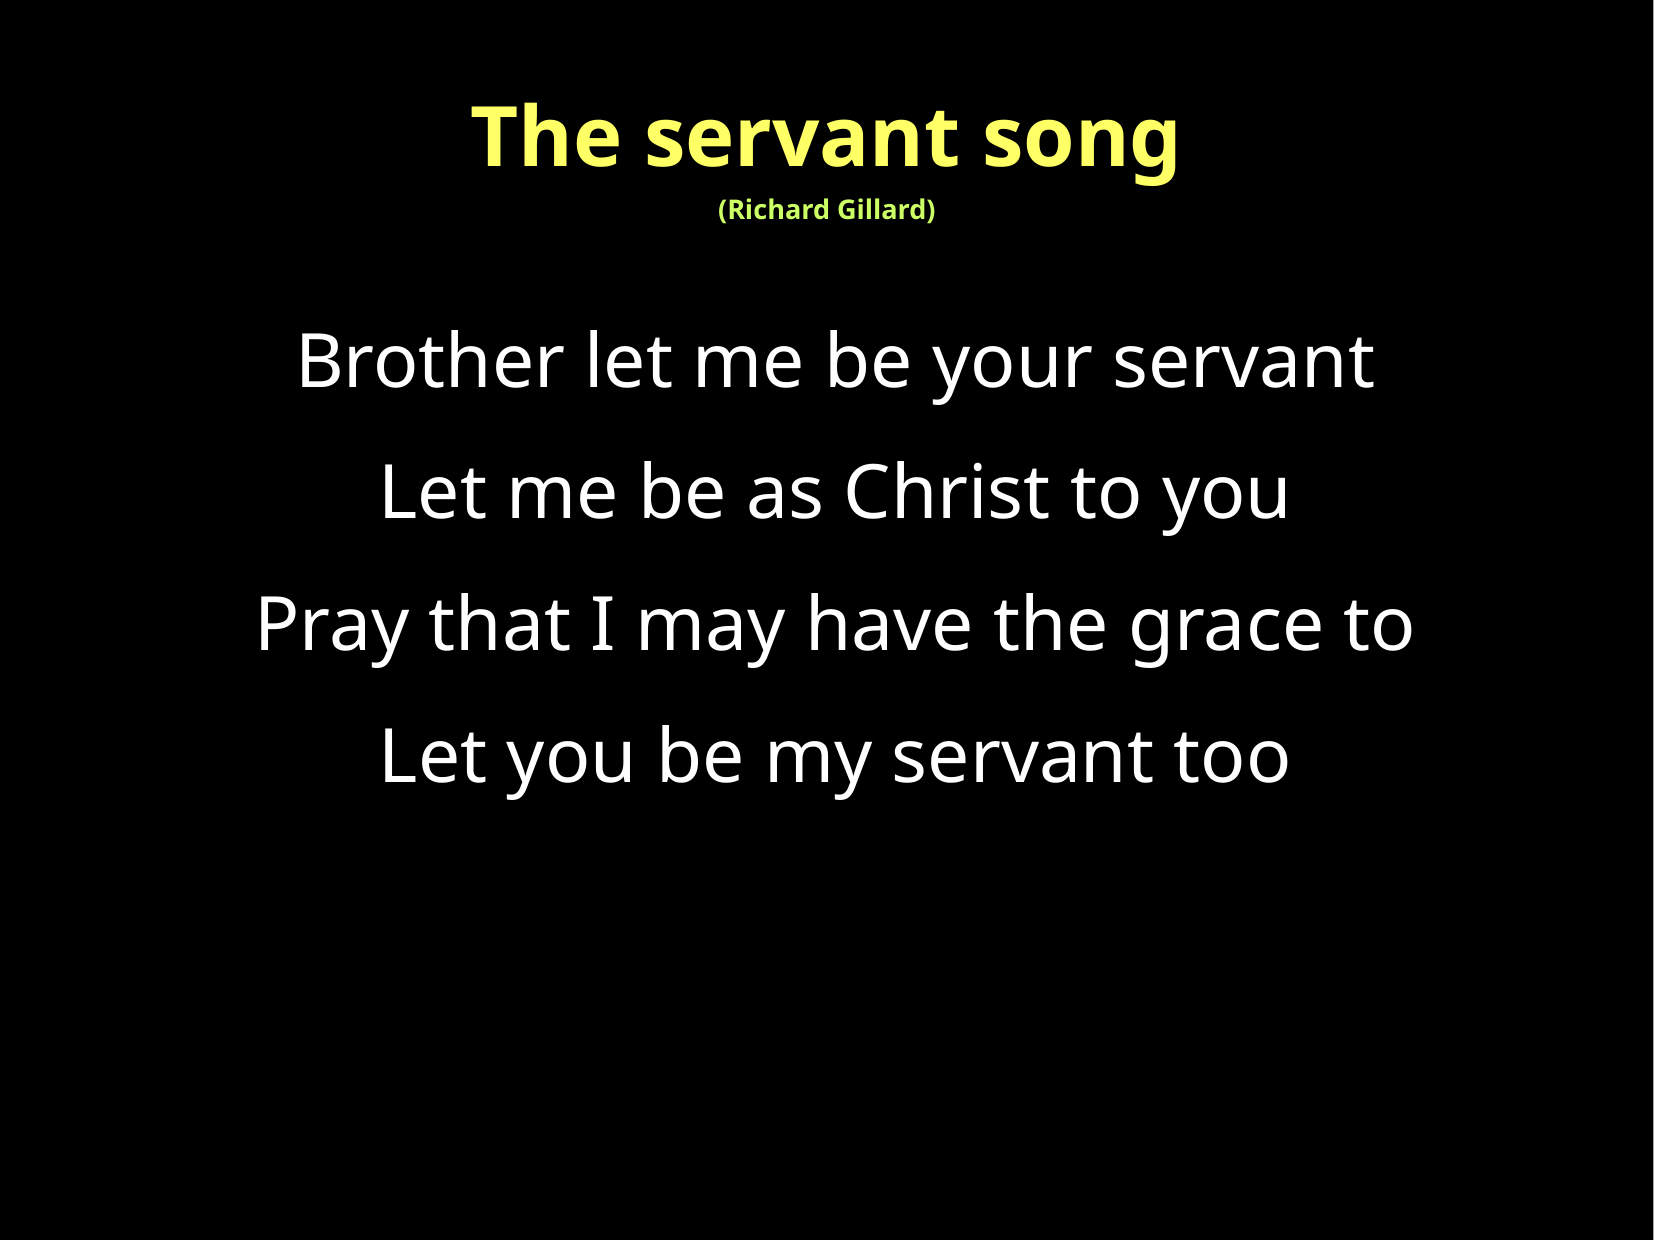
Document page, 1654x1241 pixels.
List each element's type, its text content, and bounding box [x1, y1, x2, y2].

list Brother let me be your servant Let me be as Christ to you Pray that I may have the grace to Let you be my servant too [0, 307, 1654, 1229]
title The servant song (Richard Gillard) [0, 49, 1654, 257]
